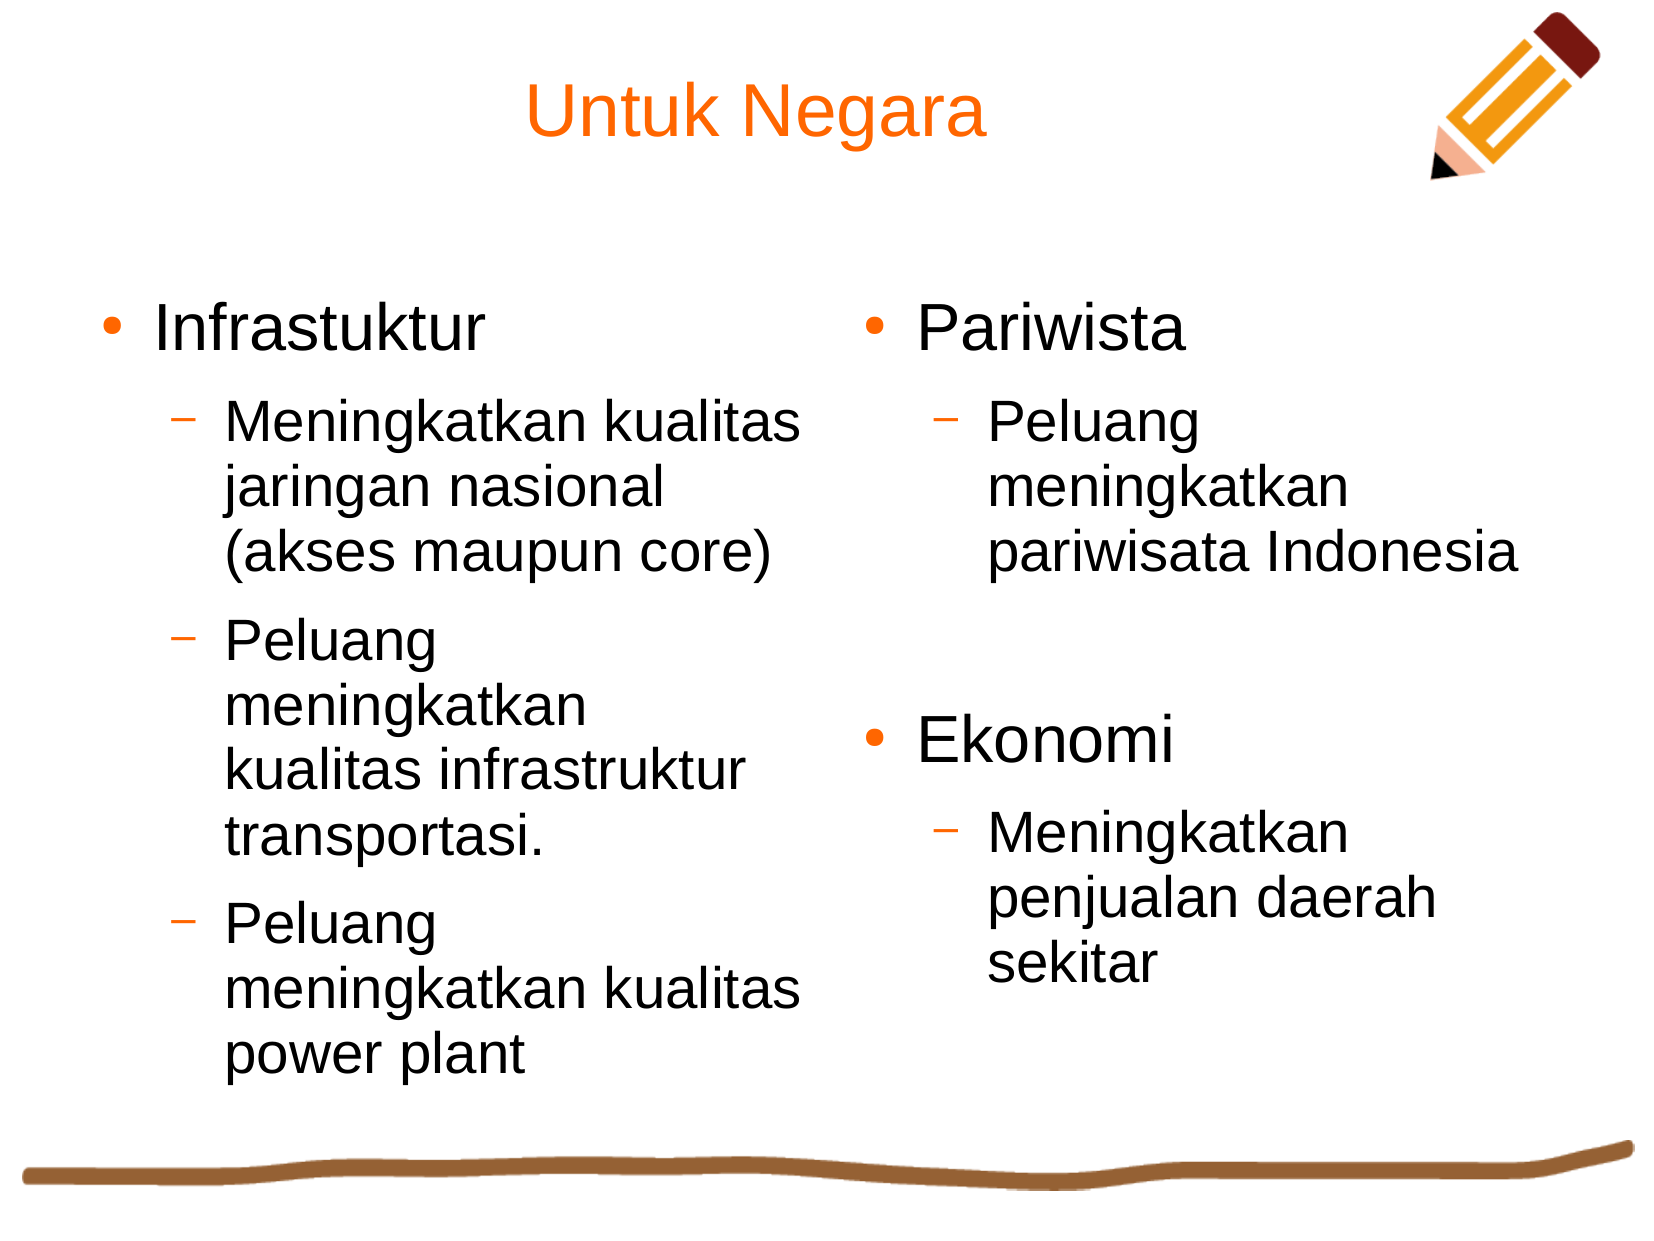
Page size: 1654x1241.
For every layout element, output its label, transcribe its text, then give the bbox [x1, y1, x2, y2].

picture [22, 1140, 1635, 1191]
list Pariwista Peluang meningkatkan pariwisata Indonesia Ekonomi Meningkatkan penjualan daerah sekitar [845, 290, 1572, 1122]
title Untuk Negara [82, 49, 1430, 172]
list Infrastuktur Meningkatkan kualitas jaringan nasional (akses maupun core) Peluang meningkatkan kualitas infrastruktur transportasi. Peluang meningkatkan kualitas power plant [82, 290, 809, 1122]
picture [1430, 12, 1601, 181]
